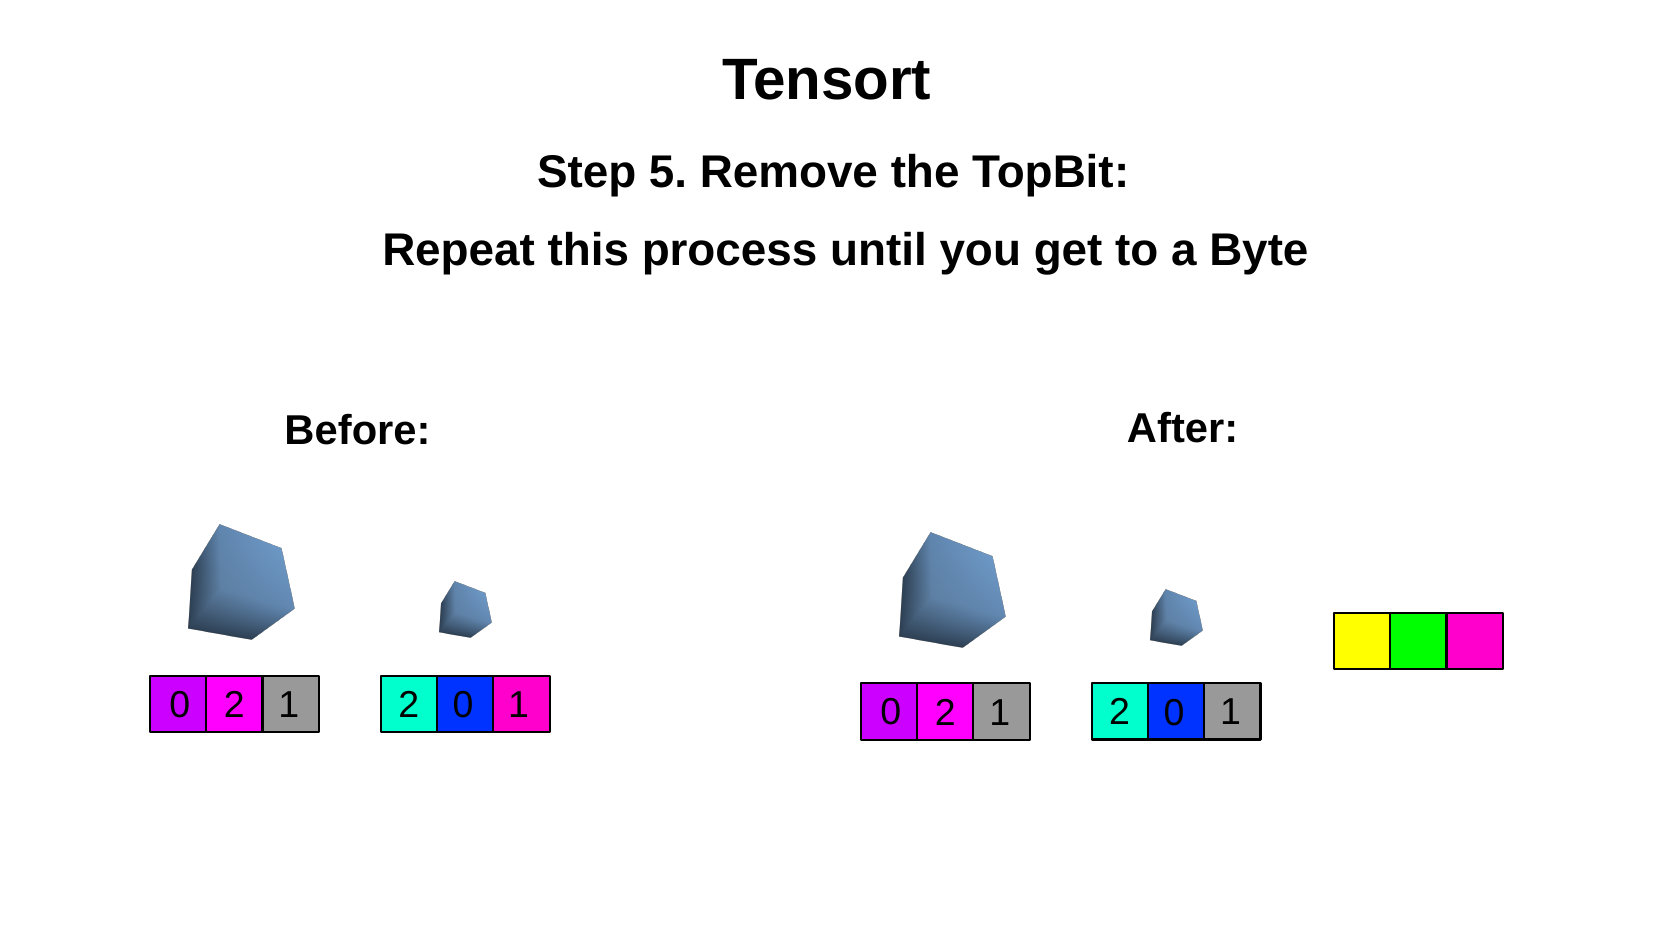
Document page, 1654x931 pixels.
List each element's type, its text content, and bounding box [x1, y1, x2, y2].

text_box [206, 675, 263, 732]
text_box 2 [1094, 683, 1148, 741]
text_box Step 5. Remove the TopBit: [522, 138, 1418, 257]
text_box Repeat this process until you get to a Byte [323, 216, 1368, 338]
text_box Before: [213, 373, 502, 486]
text_box 2 [920, 683, 974, 741]
text_box 1 [493, 675, 550, 733]
text_box 2 [209, 676, 266, 734]
text_box 1 [974, 683, 1031, 741]
text_box [150, 675, 154, 732]
text_box 0 [865, 683, 920, 741]
text_box 2 [383, 675, 440, 733]
text_box After: [1038, 371, 1327, 485]
text_box [860, 683, 865, 740]
text_box 1 [1206, 683, 1262, 741]
text_box 0 [1148, 683, 1206, 741]
text_box 0 [154, 675, 209, 733]
title Tensort [82, 2, 1571, 158]
text_box [1334, 612, 1503, 670]
text_box 1 [263, 675, 320, 733]
text_box 0 [438, 676, 495, 734]
